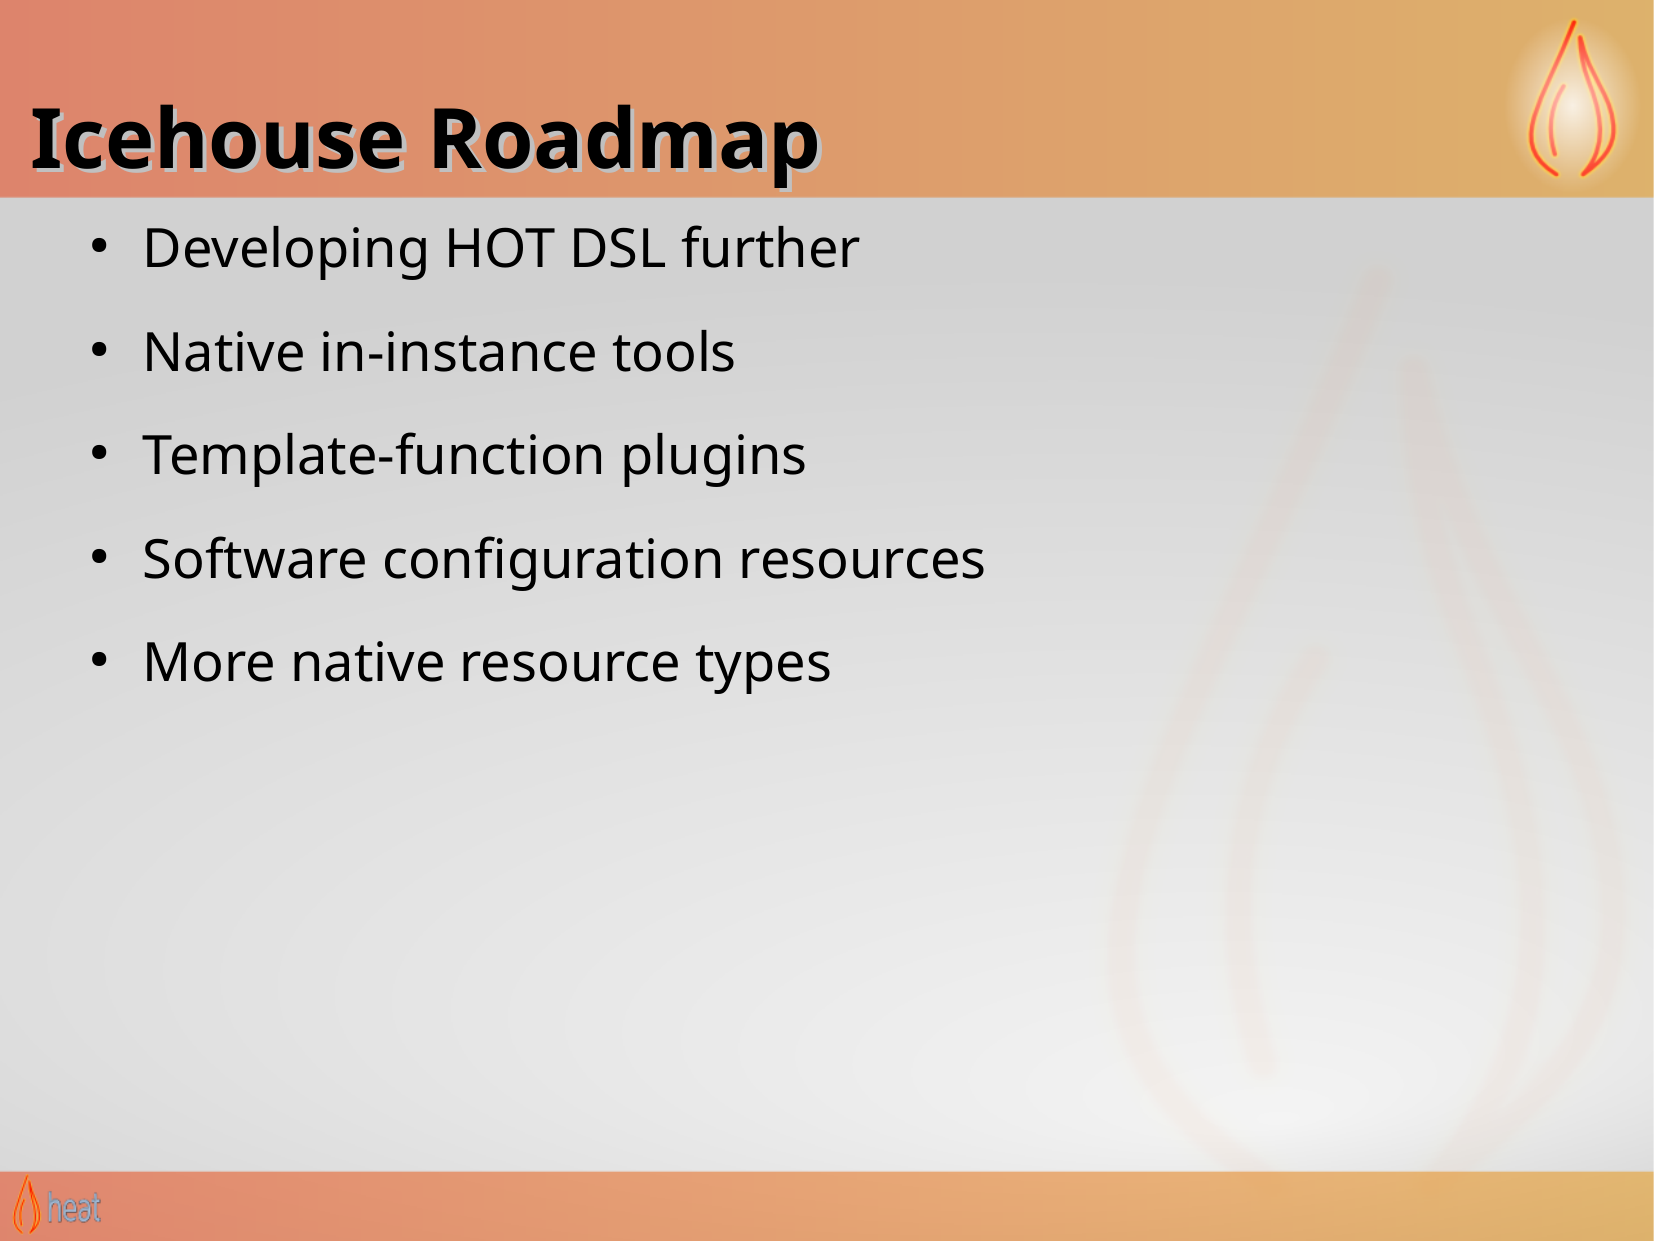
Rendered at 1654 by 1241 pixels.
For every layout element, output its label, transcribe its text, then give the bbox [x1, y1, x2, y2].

title Icehouse Roadmap [30, 23, 1606, 249]
list Developing HOT DSL further Native in-instance tools Template-function plugins Software configuration resources More native resource types [71, 210, 1561, 1166]
picture [0, 0, 1654, 1241]
